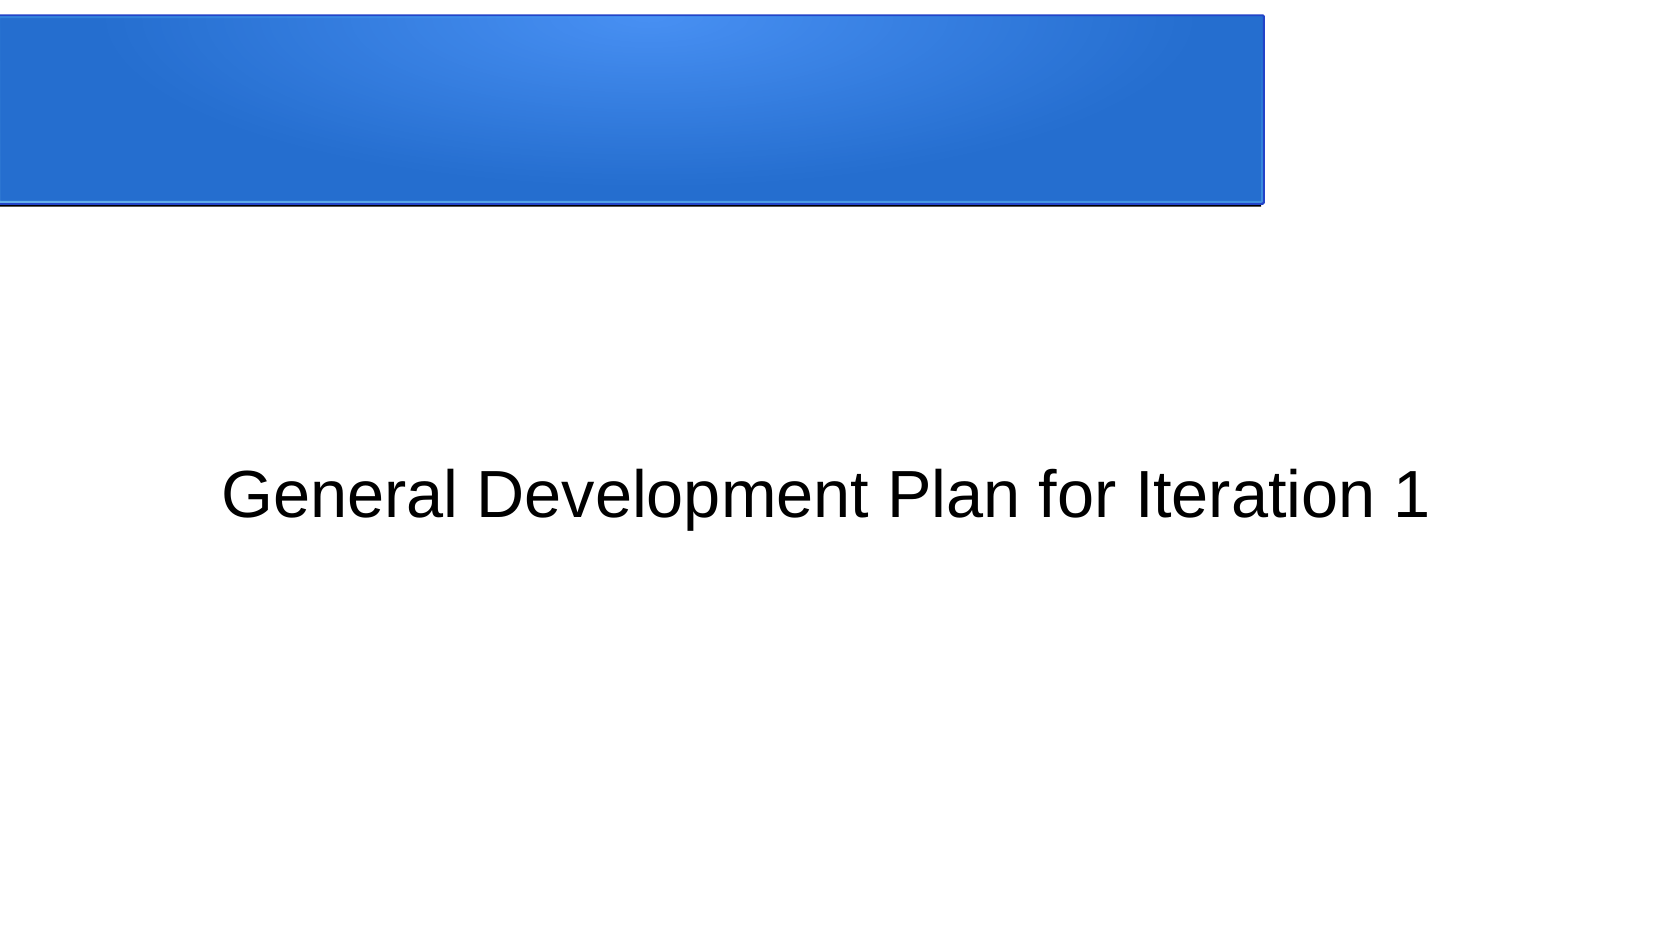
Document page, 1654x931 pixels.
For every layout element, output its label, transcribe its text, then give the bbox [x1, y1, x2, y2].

subtitle General Development Plan for Iteration 1 [82, 224, 1571, 764]
